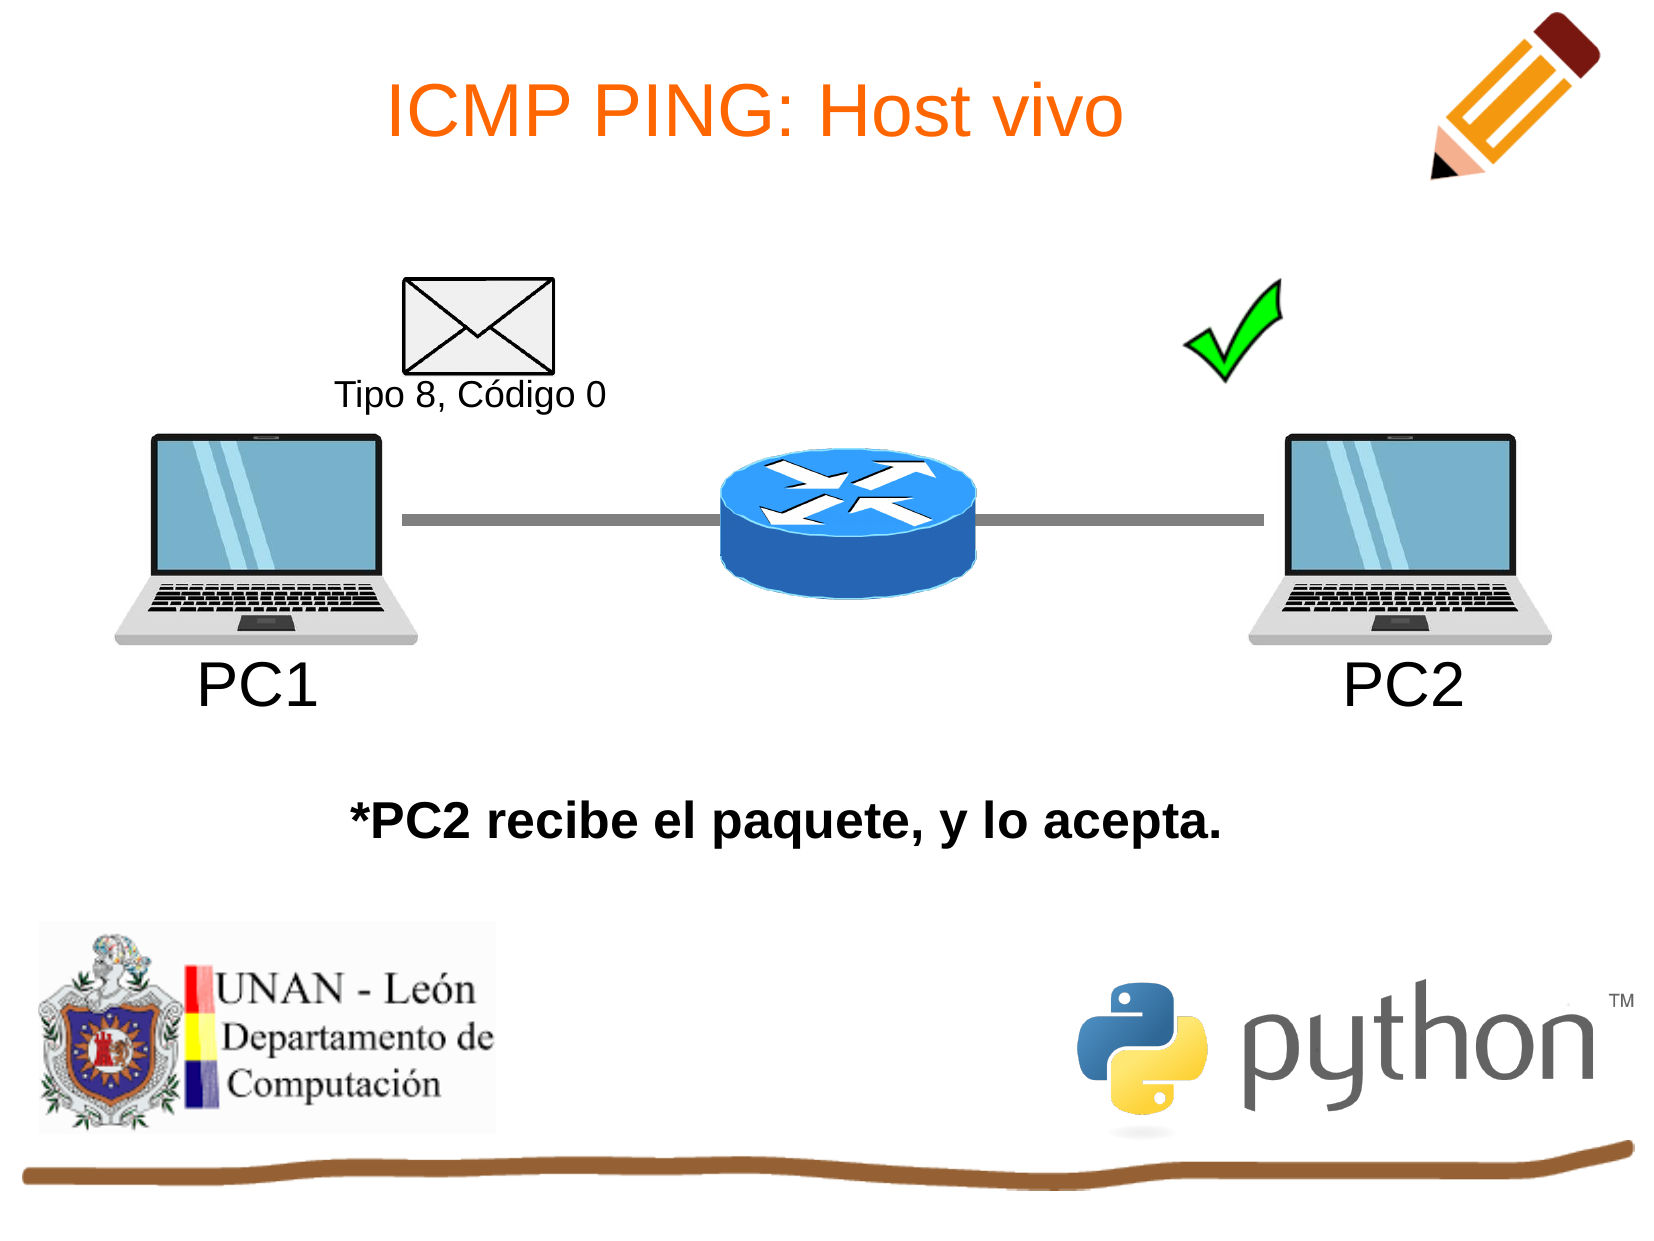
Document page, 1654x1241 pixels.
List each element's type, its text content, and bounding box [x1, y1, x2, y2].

picture [1430, 12, 1601, 181]
picture [720, 448, 978, 601]
text_box Tipo 8, Código 0 [318, 366, 622, 423]
picture [38, 921, 497, 1134]
picture [106, 425, 422, 650]
list *PC2 recibe el paquete, y lo acepta. [295, 791, 1394, 851]
list PC2 [1275, 649, 1501, 721]
picture [1240, 425, 1556, 650]
picture [22, 970, 1647, 1191]
picture [1173, 271, 1293, 390]
picture [401, 277, 556, 366]
title ICMP PING: Host vivo [82, 49, 1430, 172]
list PC1 [129, 649, 355, 721]
